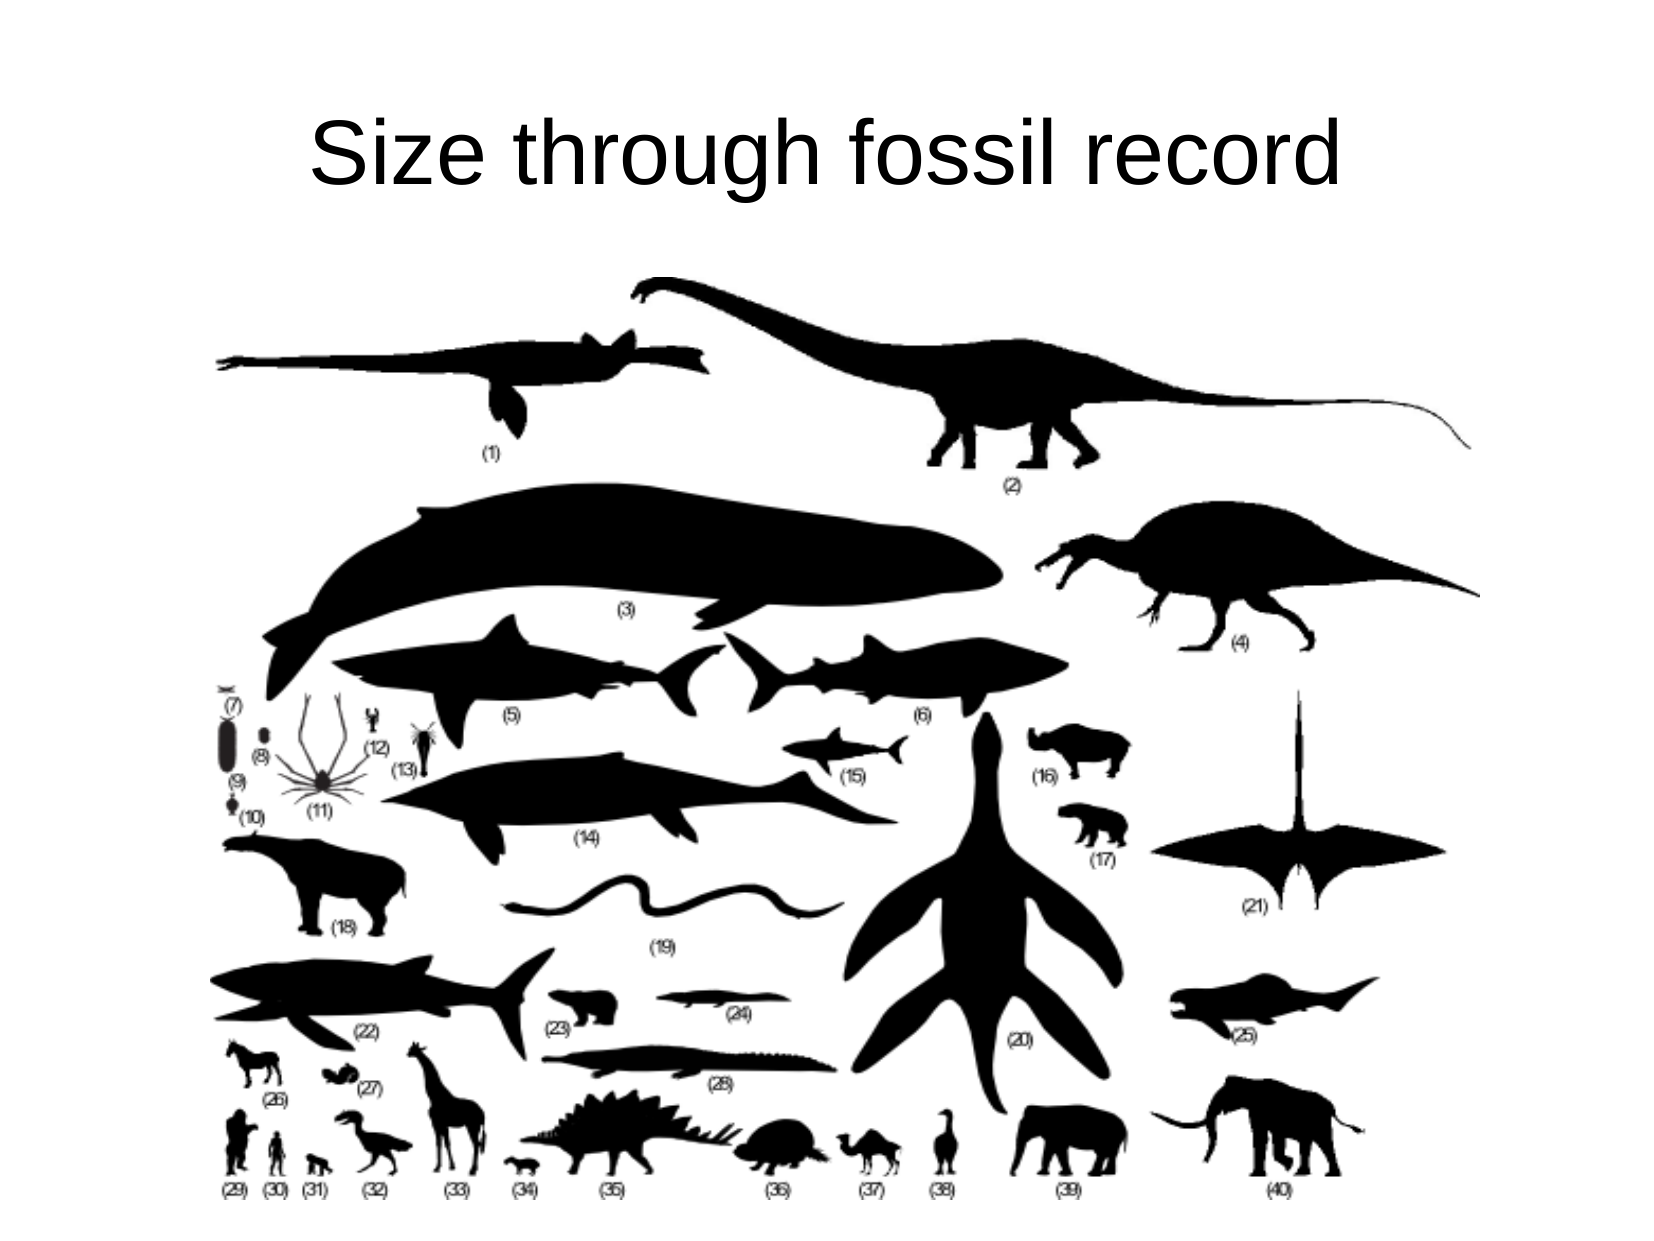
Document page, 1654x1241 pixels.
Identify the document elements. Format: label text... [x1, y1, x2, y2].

picture [210, 277, 1480, 1201]
title Size through fossil record [82, 49, 1571, 257]
